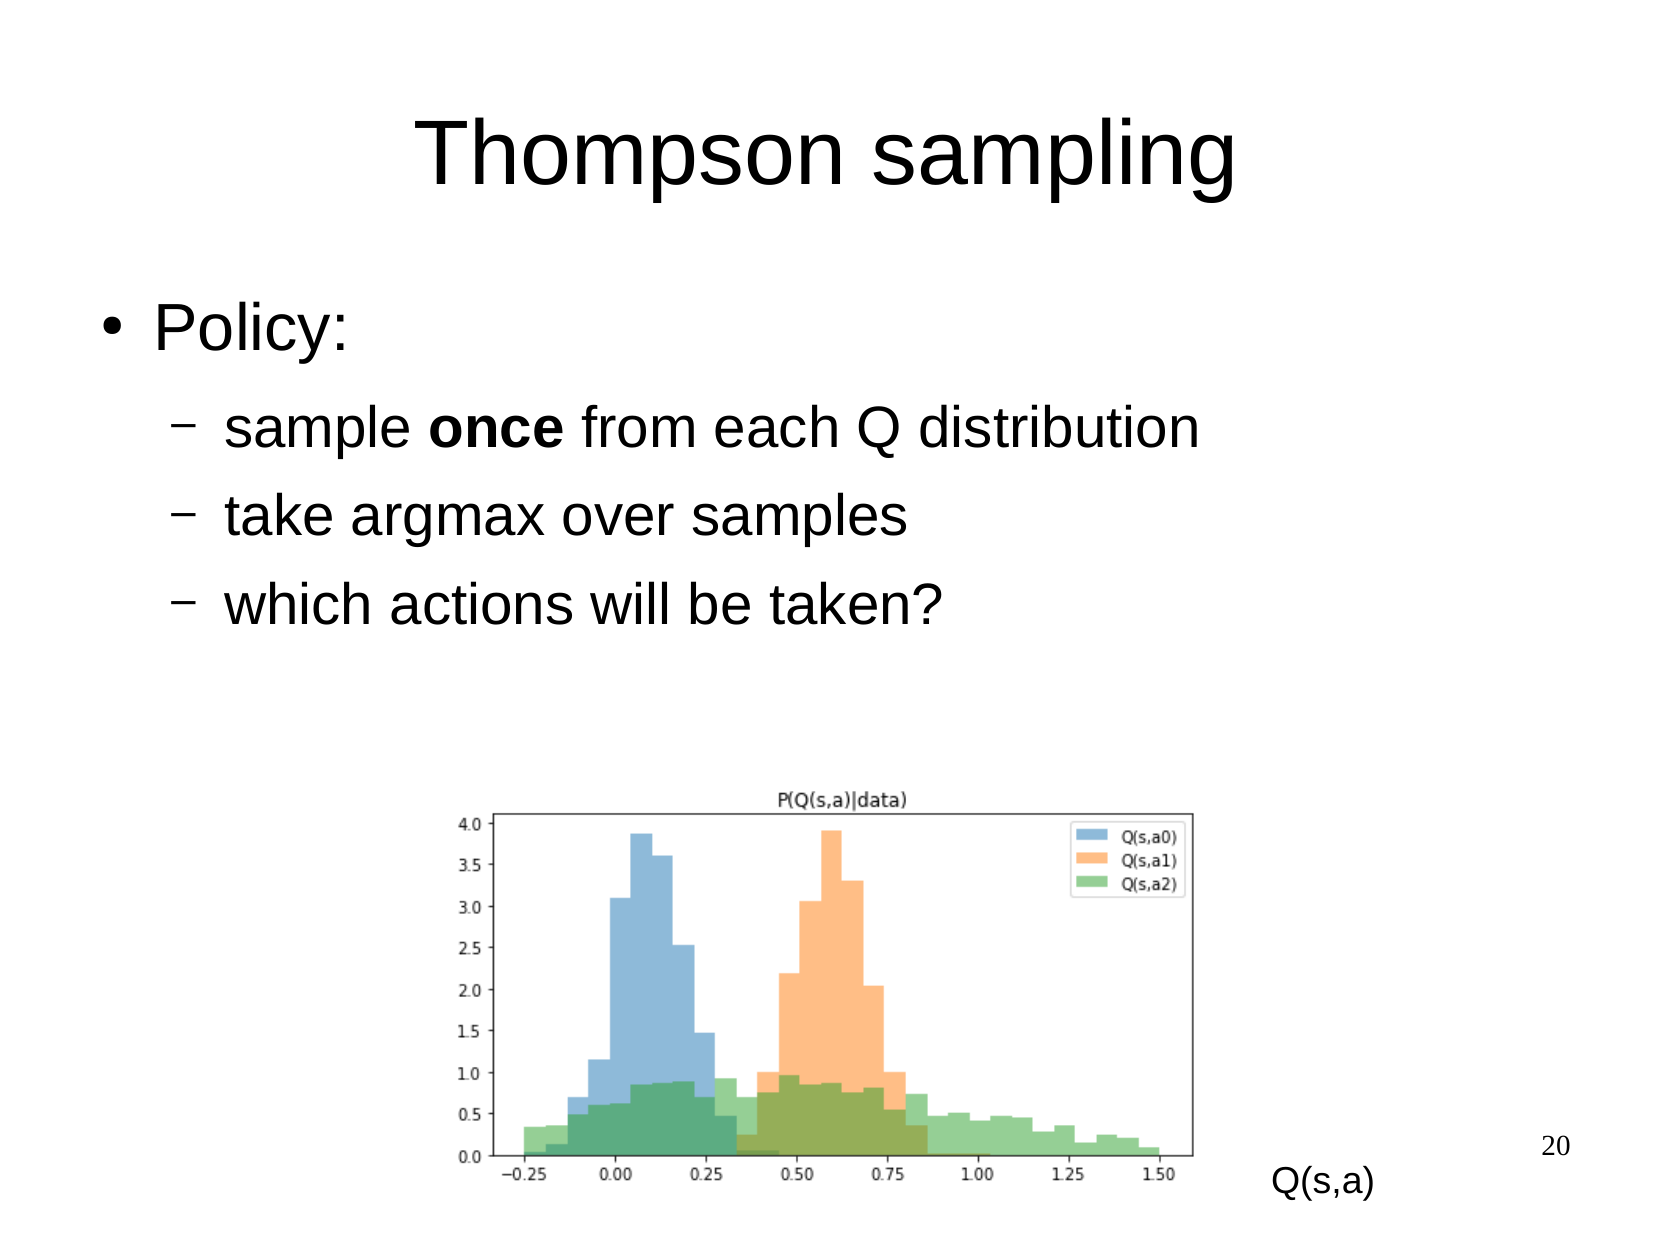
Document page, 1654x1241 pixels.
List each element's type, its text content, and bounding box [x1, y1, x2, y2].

title Thompson sampling [82, 49, 1571, 257]
text_box Q(s,a) [1256, 1152, 1391, 1210]
list Policy: sample once from each Q distribution take argmax over samples which actions will be taken? [82, 290, 1571, 1010]
picture [446, 779, 1208, 1193]
